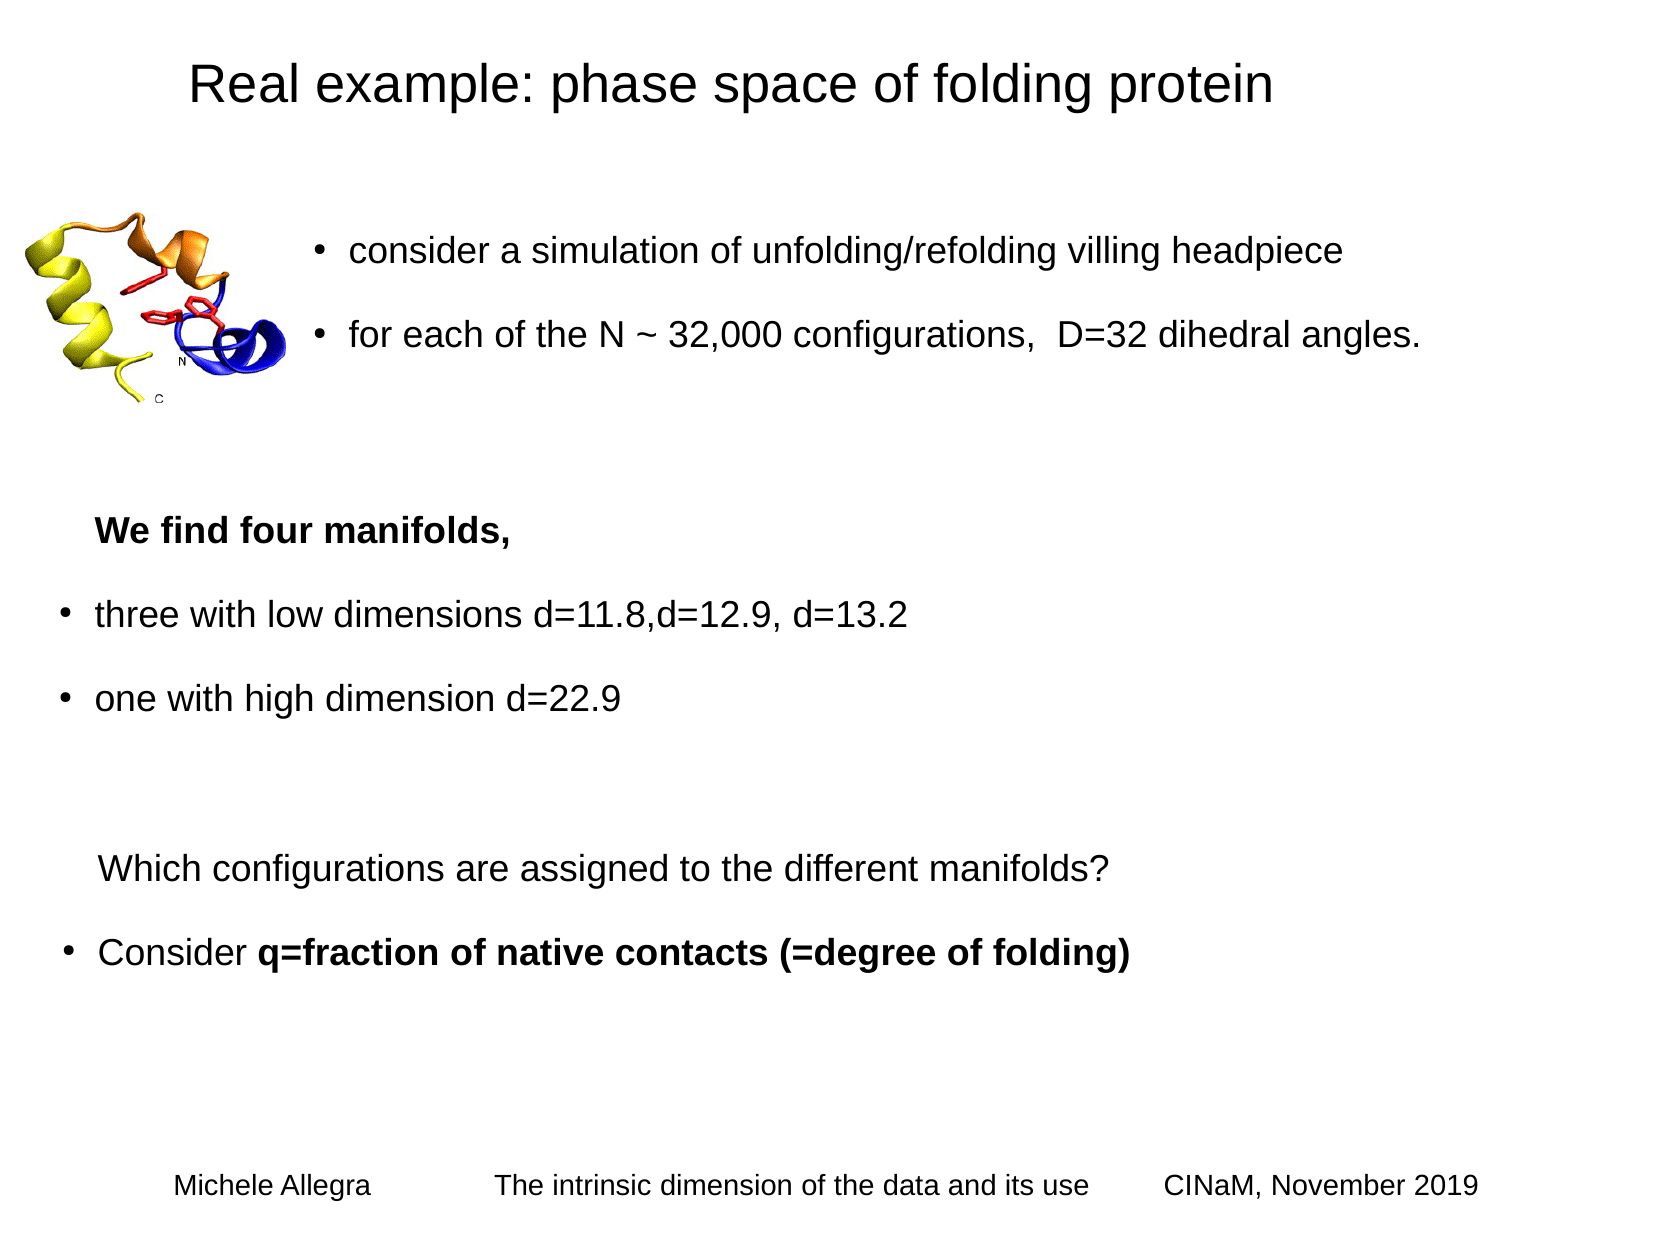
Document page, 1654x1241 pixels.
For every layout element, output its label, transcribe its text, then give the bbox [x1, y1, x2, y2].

title Michele Allegra The intrinsic dimension of the data and its use CINaM, November 2019 [82, 1147, 1572, 1223]
text_box Which configurations are assigned to the different manifolds? Consider q=fraction of native contacts (=degree of folding) [47, 839, 1264, 981]
text_box We find four manifolds, three with low dimensions d=11.8,d=12.9, d=13.2 one with high dimension d=22.9 [59, 467, 1607, 762]
subtitle consider a simulation of unfolding/refolding villing headpiece for each of the N ~ 32,000 configurations, D=32 dihedral angles. [313, 159, 1430, 384]
title Real example: phase space of folding protein [106, 32, 1359, 136]
picture [25, 212, 286, 403]
